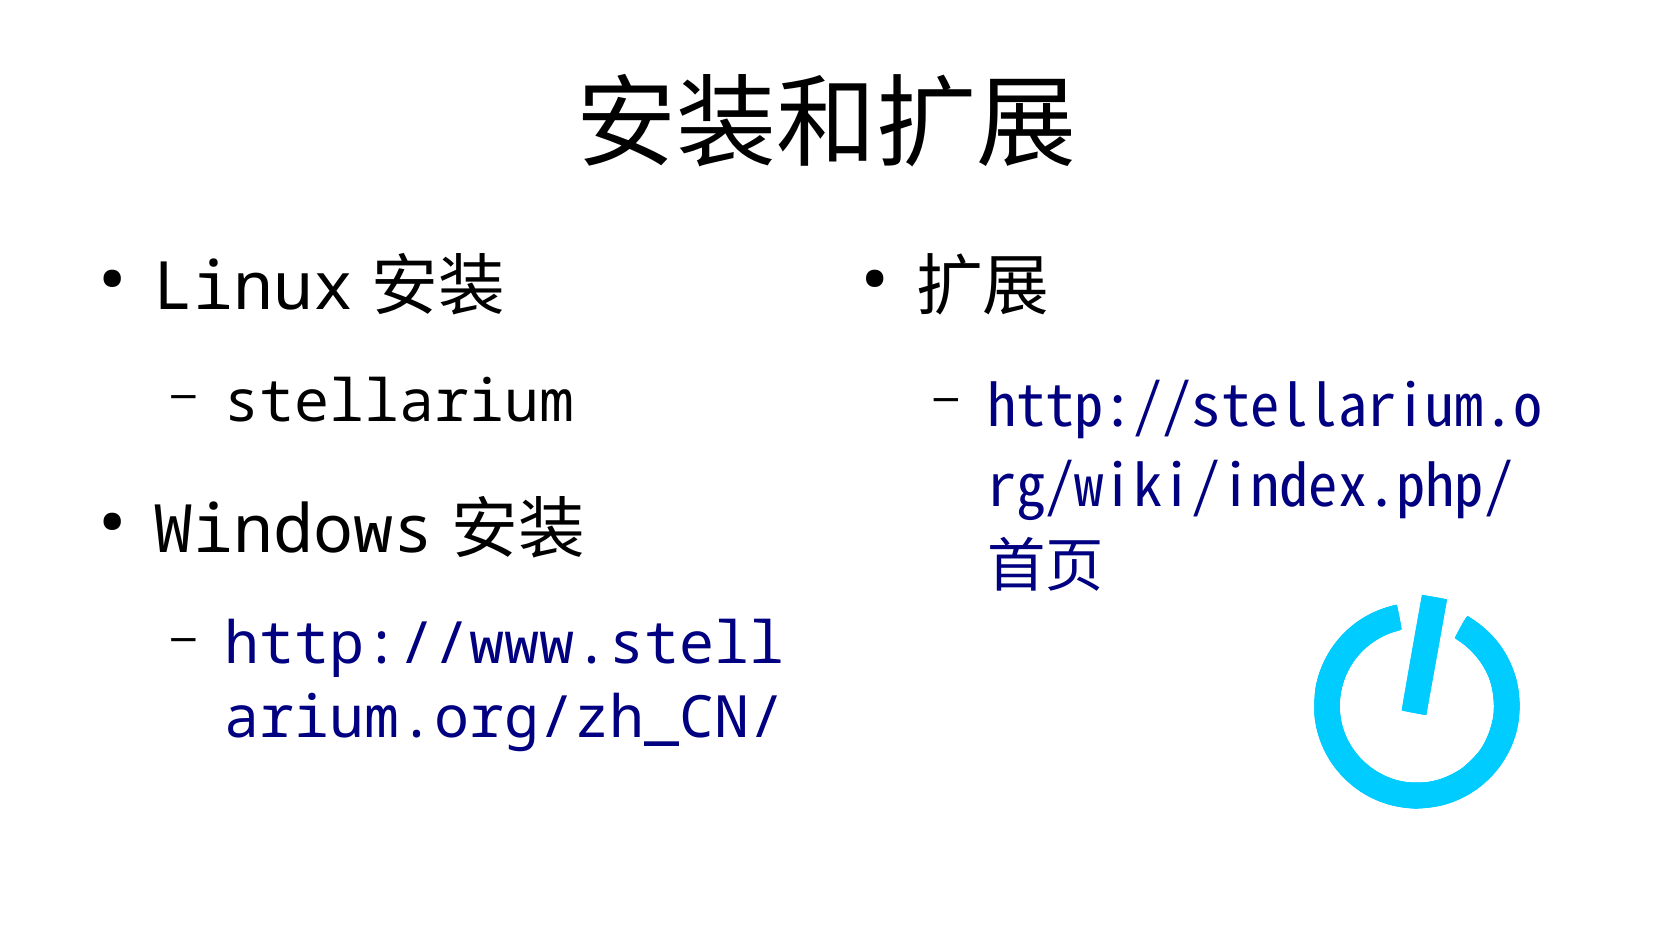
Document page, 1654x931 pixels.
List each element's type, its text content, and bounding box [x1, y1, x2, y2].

list 扩展 http://stellarium.org/wiki/index.php/首页 [845, 217, 1572, 757]
list Linux安装 stellarium Windows安装 http://www.stellarium.org/zh_CN/ [82, 217, 809, 757]
title 安装和扩展 [82, 37, 1571, 193]
